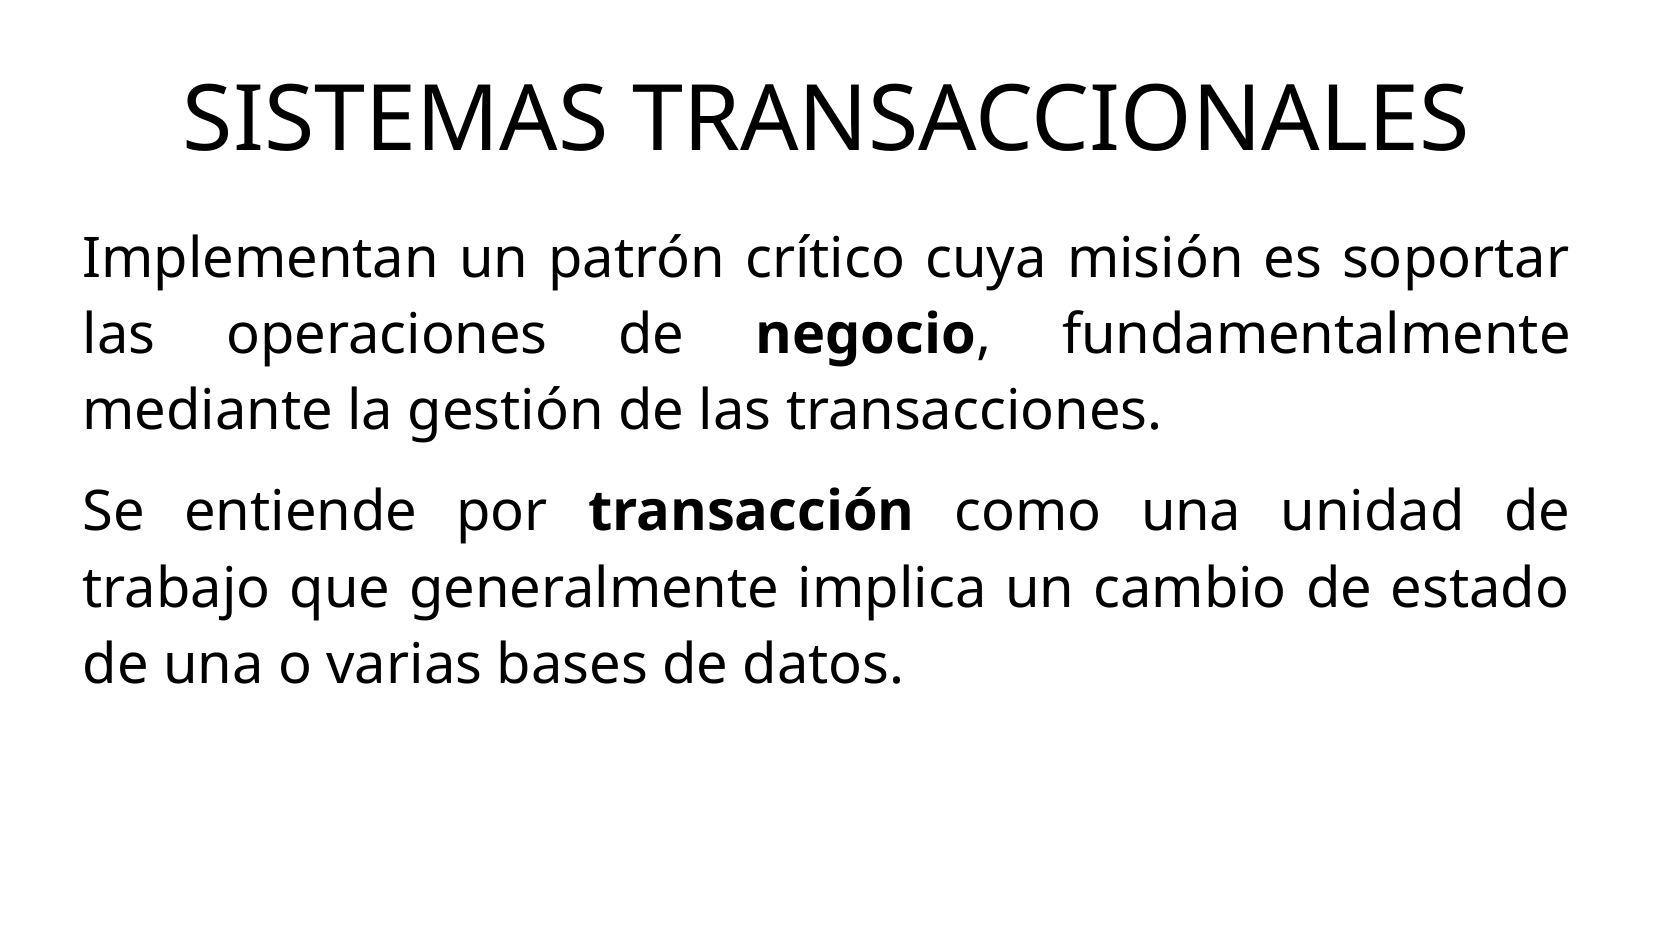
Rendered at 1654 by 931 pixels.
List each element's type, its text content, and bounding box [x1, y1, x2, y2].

title SISTEMAS TRANSACCIONALES [82, 37, 1571, 193]
list Implementan un patrón crítico cuya misión es soportar las operaciones de negocio, fundamentalmente mediante la gestión de las transacciones. Se entiende por transacción como una unidad de trabajo que generalmente implica un cambio de estado de una o varias bases de datos. [82, 217, 1571, 758]
